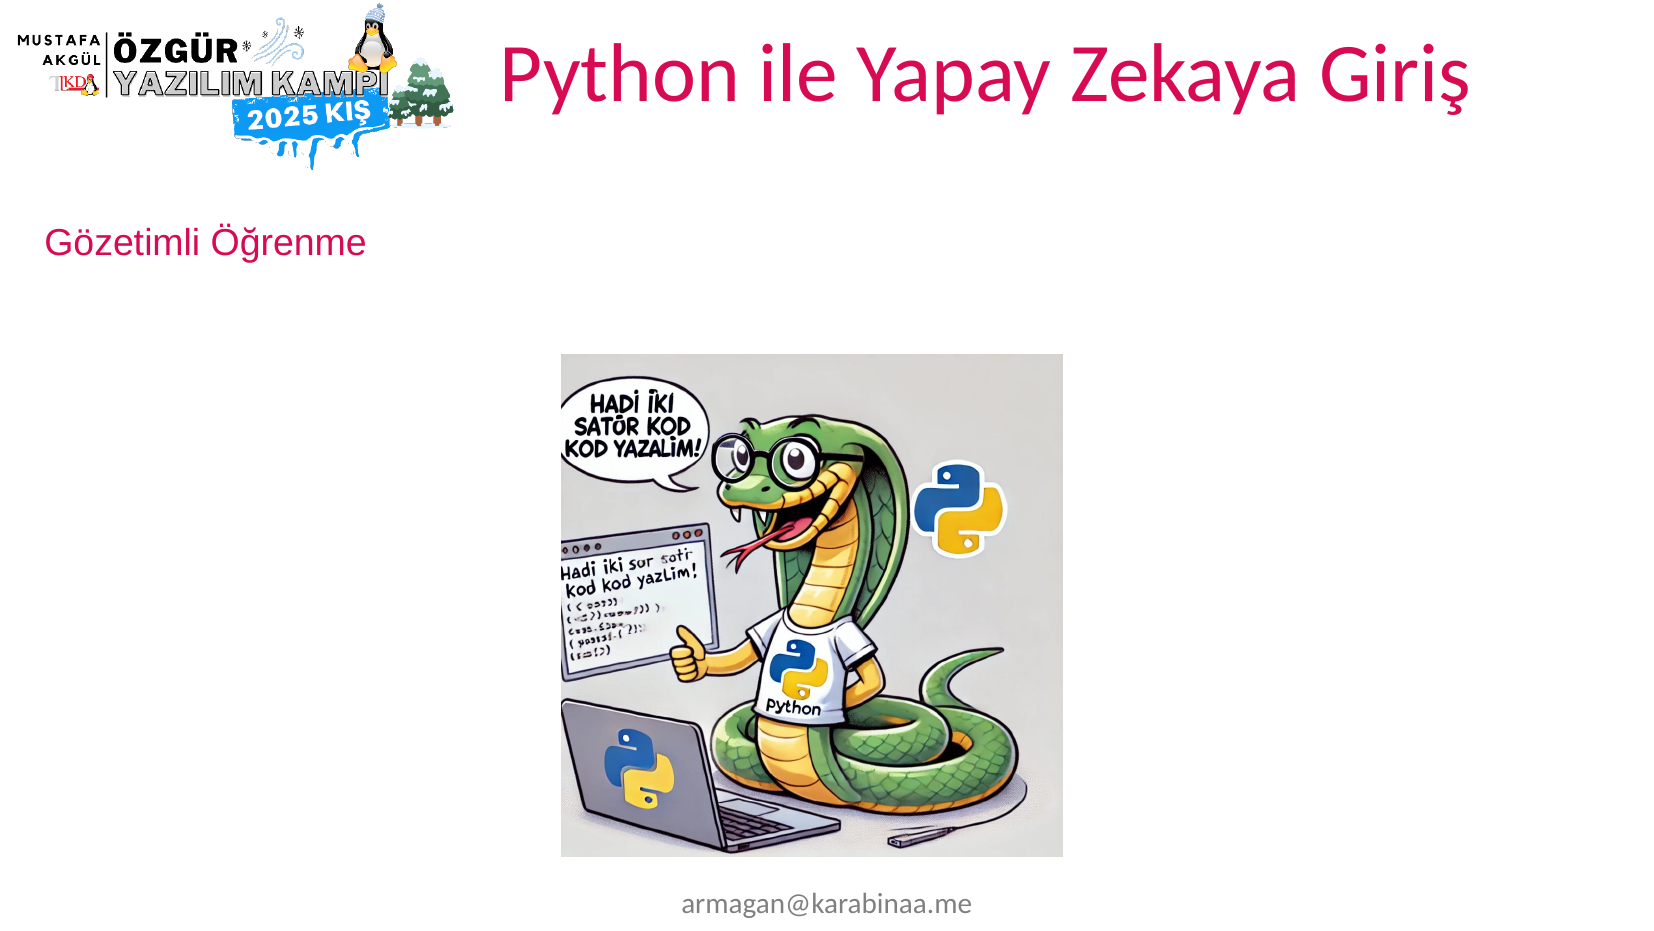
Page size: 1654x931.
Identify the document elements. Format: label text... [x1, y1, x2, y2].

text_box armagan@karabinaa.me [0, 877, 1654, 928]
text_box Gözetimli Öğrenme [29, 213, 854, 271]
text_box Python ile Yapay Zekaya Giriş [484, 10, 1654, 126]
picture [561, 354, 1063, 857]
picture [0, 0, 463, 177]
